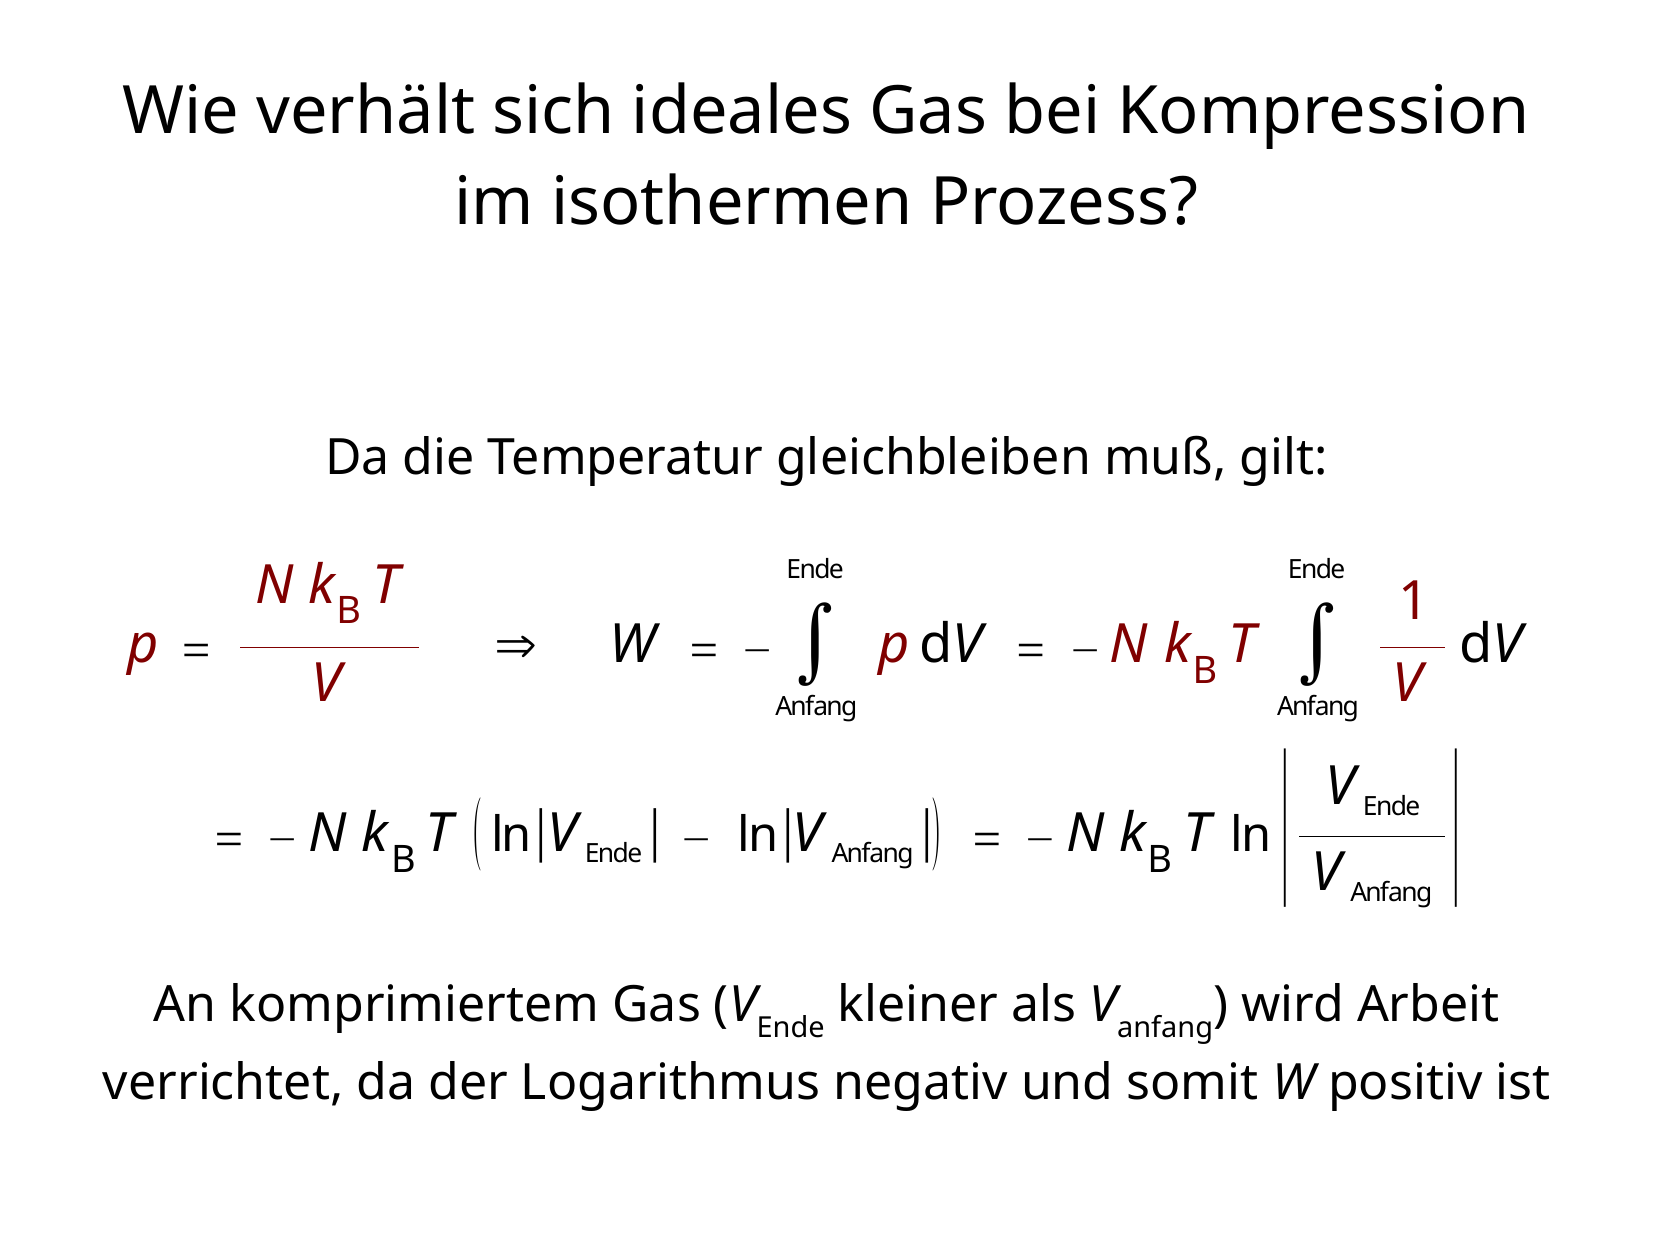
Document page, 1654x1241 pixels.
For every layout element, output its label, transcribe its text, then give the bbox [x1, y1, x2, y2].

subtitle Da die Temperatur gleichbleiben muß, gilt: An komprimiertem Gas (VEnde kleiner als Vanfang) wird Arbeit verrichtet, da der Logarithmus negativ und somit W positiv ist [82, 408, 1571, 1128]
title Wie verhält sich ideales Gas bei Kompression im isothermen Prozess? [82, 49, 1571, 257]
chart [117, 551, 1536, 913]
